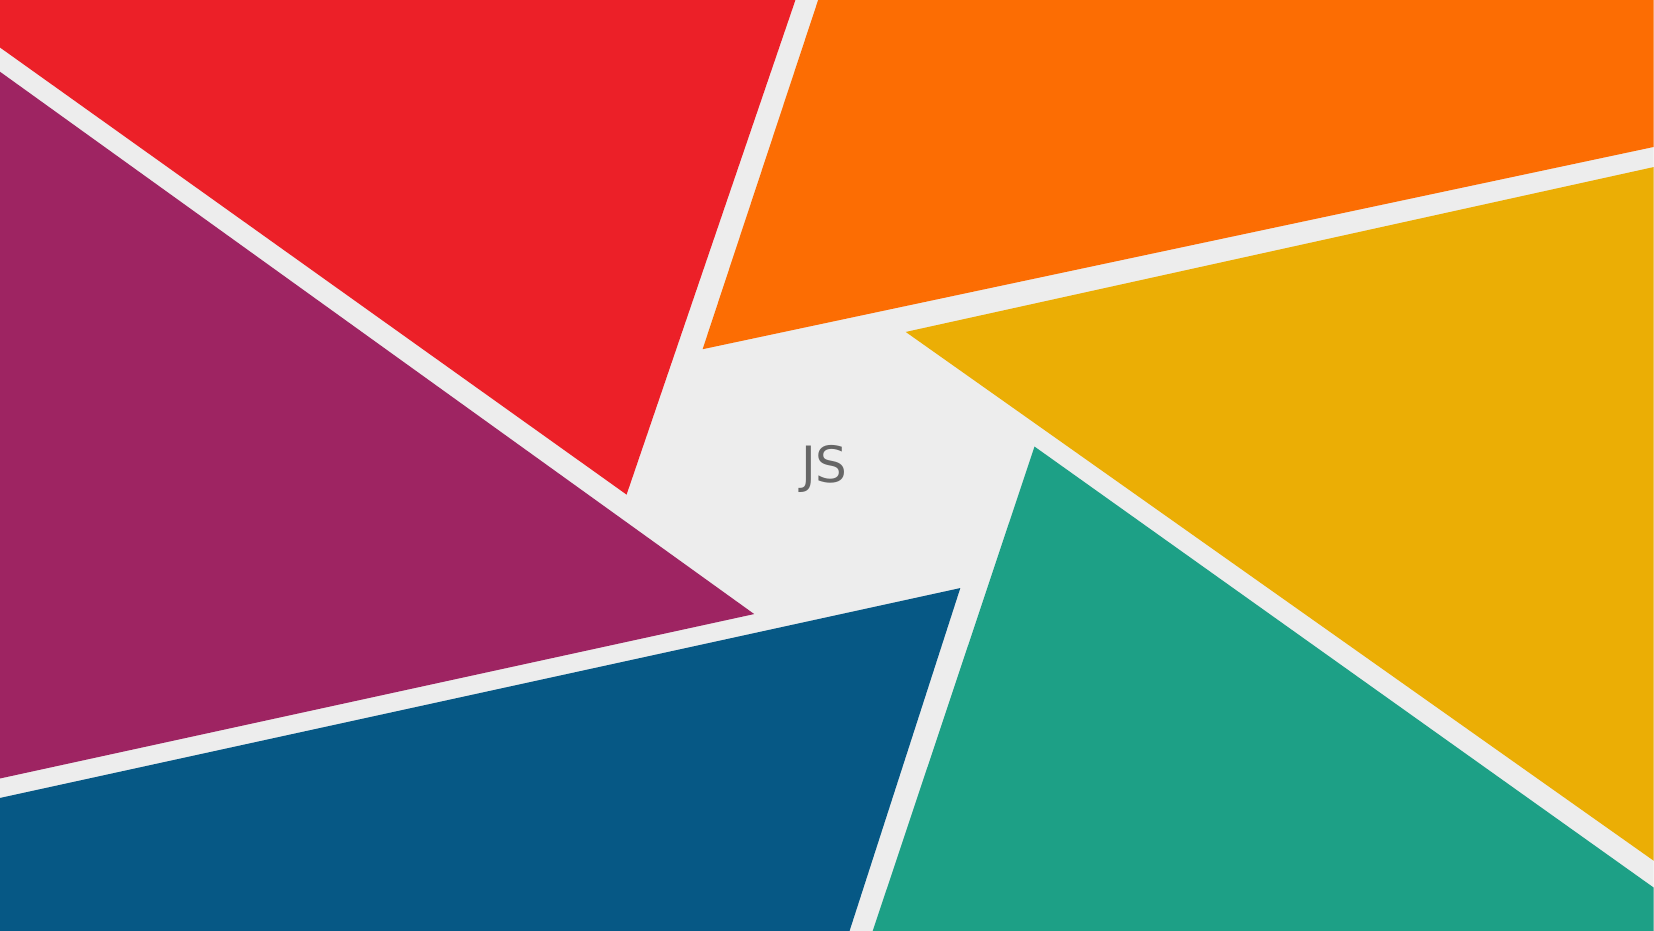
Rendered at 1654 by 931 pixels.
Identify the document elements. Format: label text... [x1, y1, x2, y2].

subtitle JS [614, 313, 1035, 618]
